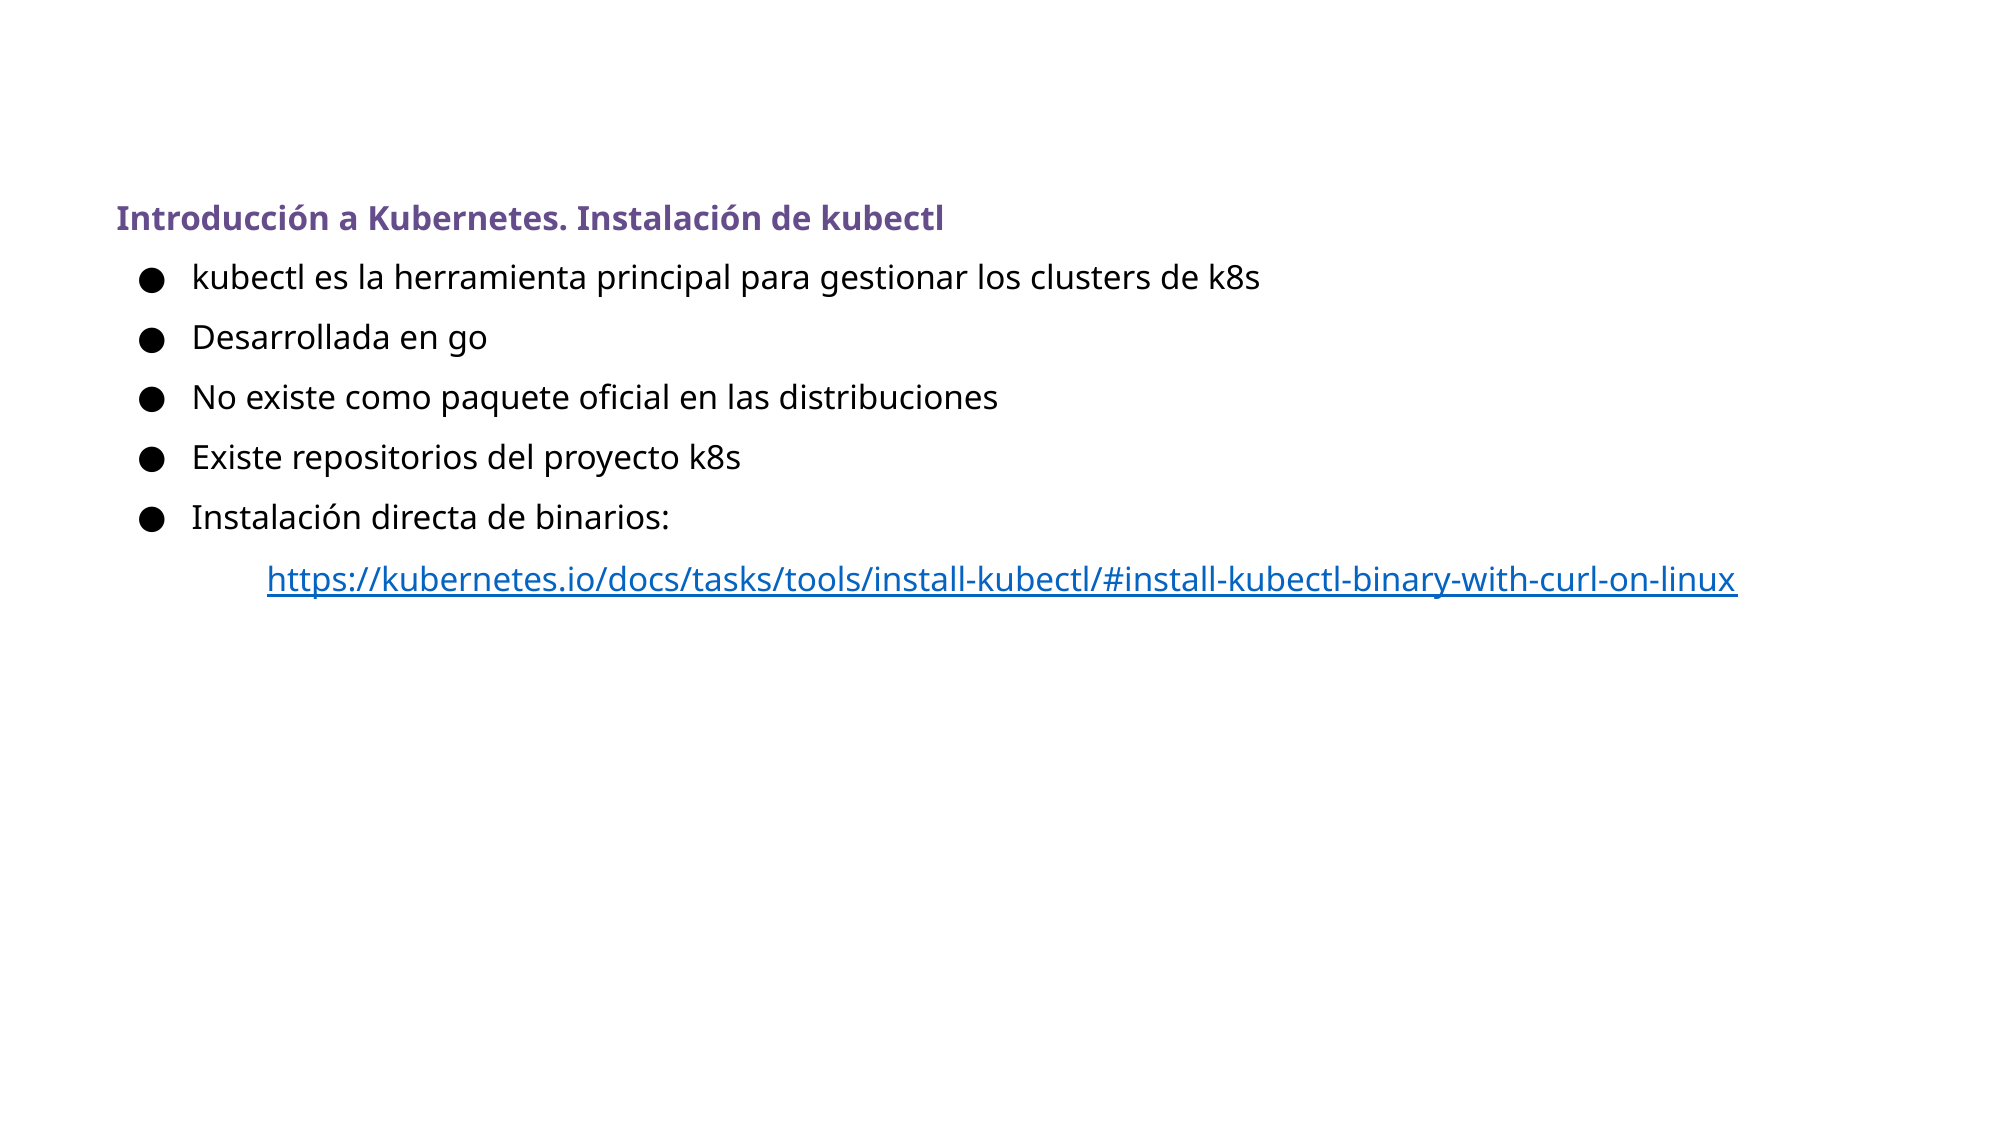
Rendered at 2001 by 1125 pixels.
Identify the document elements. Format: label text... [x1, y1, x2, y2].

text_box Introducción a Kubernetes. Instalación de kubectl kubectl es la herramienta principal para gestionar los clusters de k8s Desarrollada en go No existe como paquete oficial en las distribuciones Existe repositorios del proyecto k8s Instalación directa de binarios: https://kubernetes.io/docs/tasks/tools/install-kubectl/#install-kubectl-binary-with-curl-on-linux [101, 169, 1977, 382]
